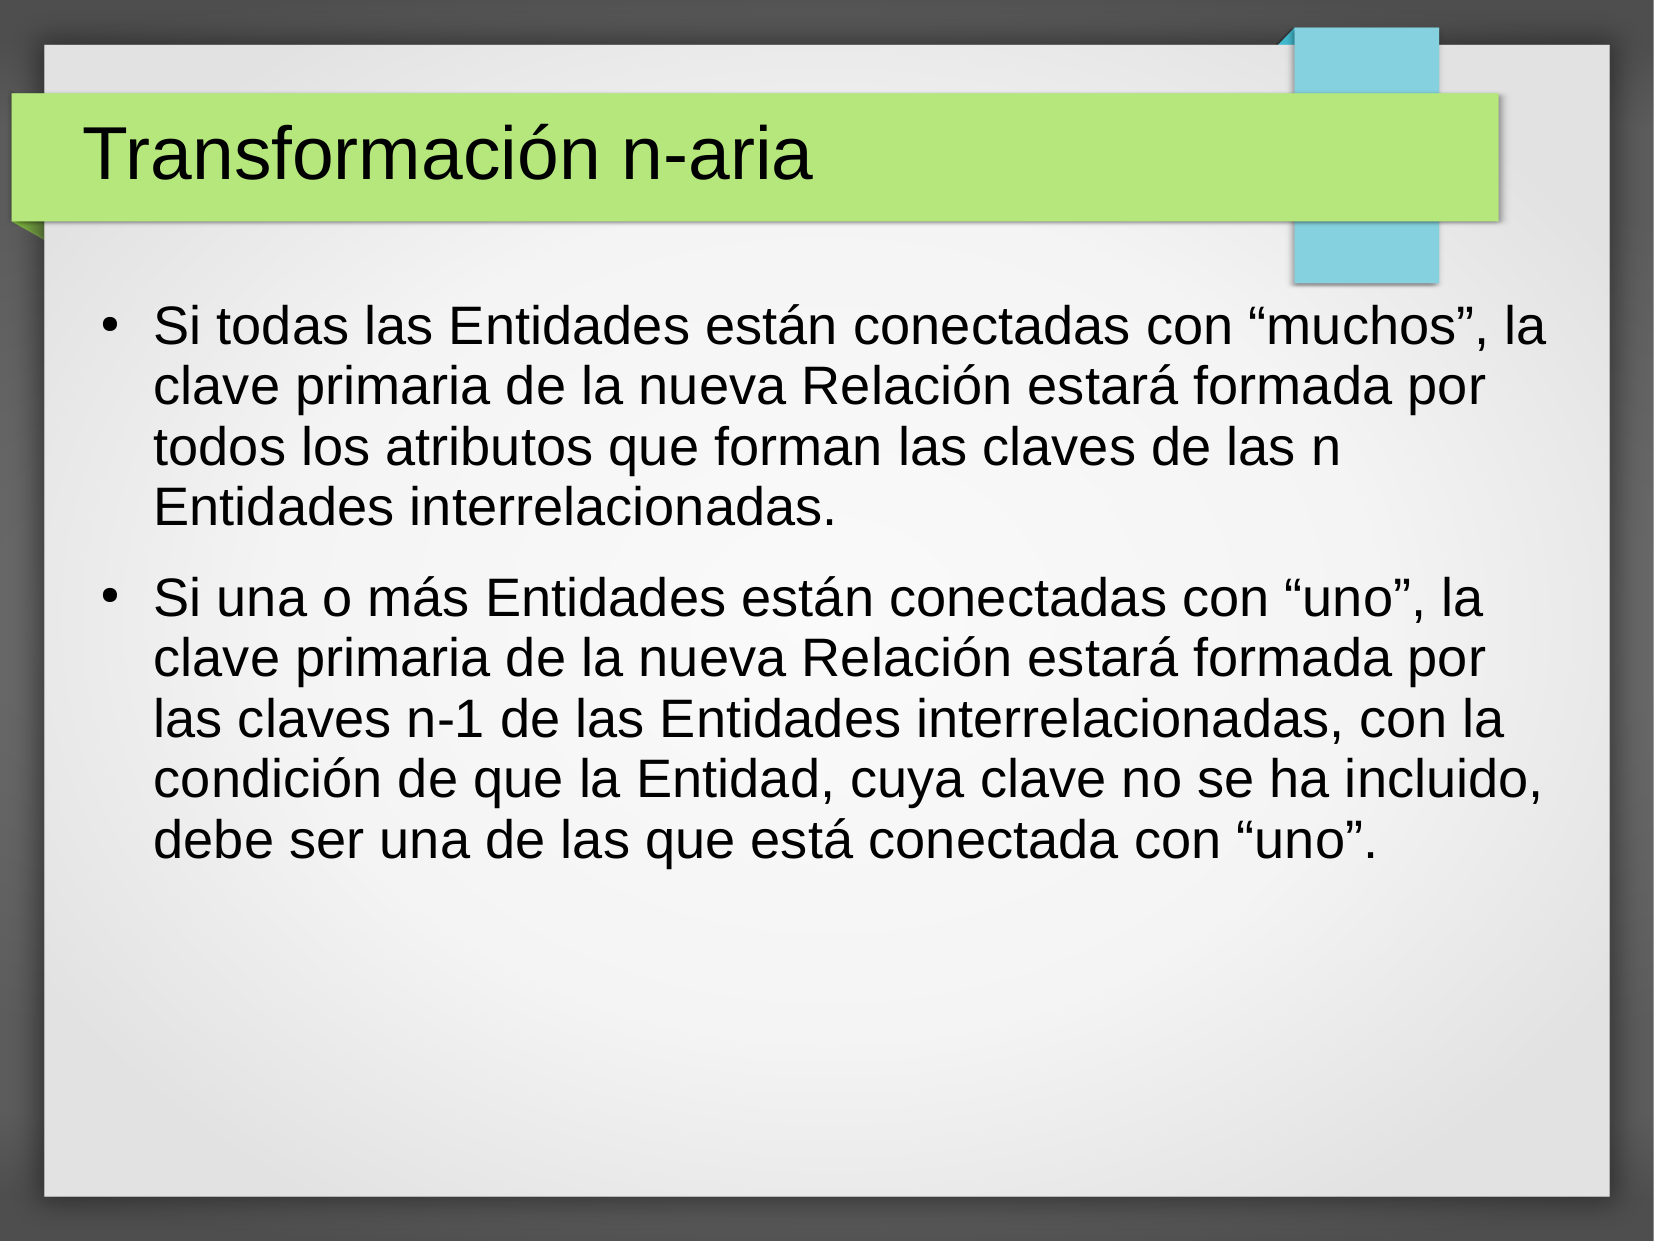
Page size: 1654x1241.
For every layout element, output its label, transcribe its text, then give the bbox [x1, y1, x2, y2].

picture [0, 0, 1654, 1241]
list Si todas las Entidades están conectadas con “muchos”, la clave primaria de la nueva Relación estará formada por todos los atributos que forman las claves de las n Entidades interrelacionadas. Si una o más Entidades están conectadas con “uno”, la clave primaria de la nueva Relación estará formada por las claves n-1 de las Entidades interrelacionadas, con la condición de que la Entidad, cuya clave no se ha incluido, debe ser una de las que está conectada con “uno”. [82, 295, 1571, 1015]
title Transformación n-aria [82, 94, 1264, 213]
